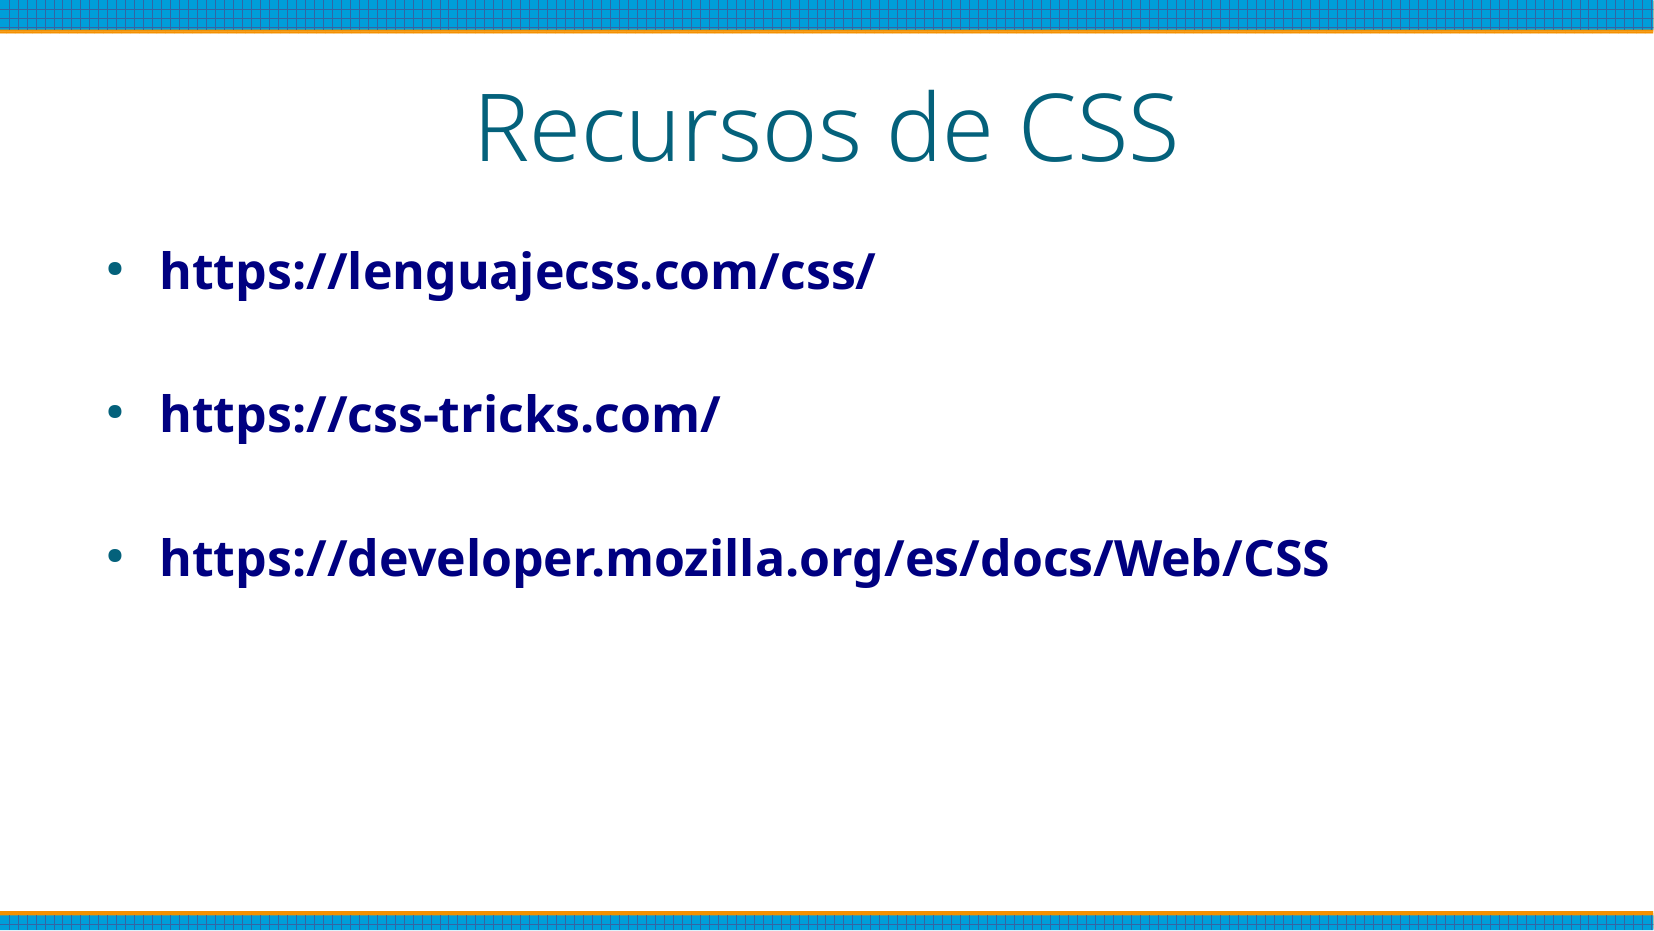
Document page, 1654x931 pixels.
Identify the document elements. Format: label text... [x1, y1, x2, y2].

list https://lenguajecss.com/css/ https://css-tricks.com/ https://developer.mozilla.org/es/docs/Web/CSS [88, 236, 1565, 901]
title Recursos de CSS [88, 44, 1565, 207]
